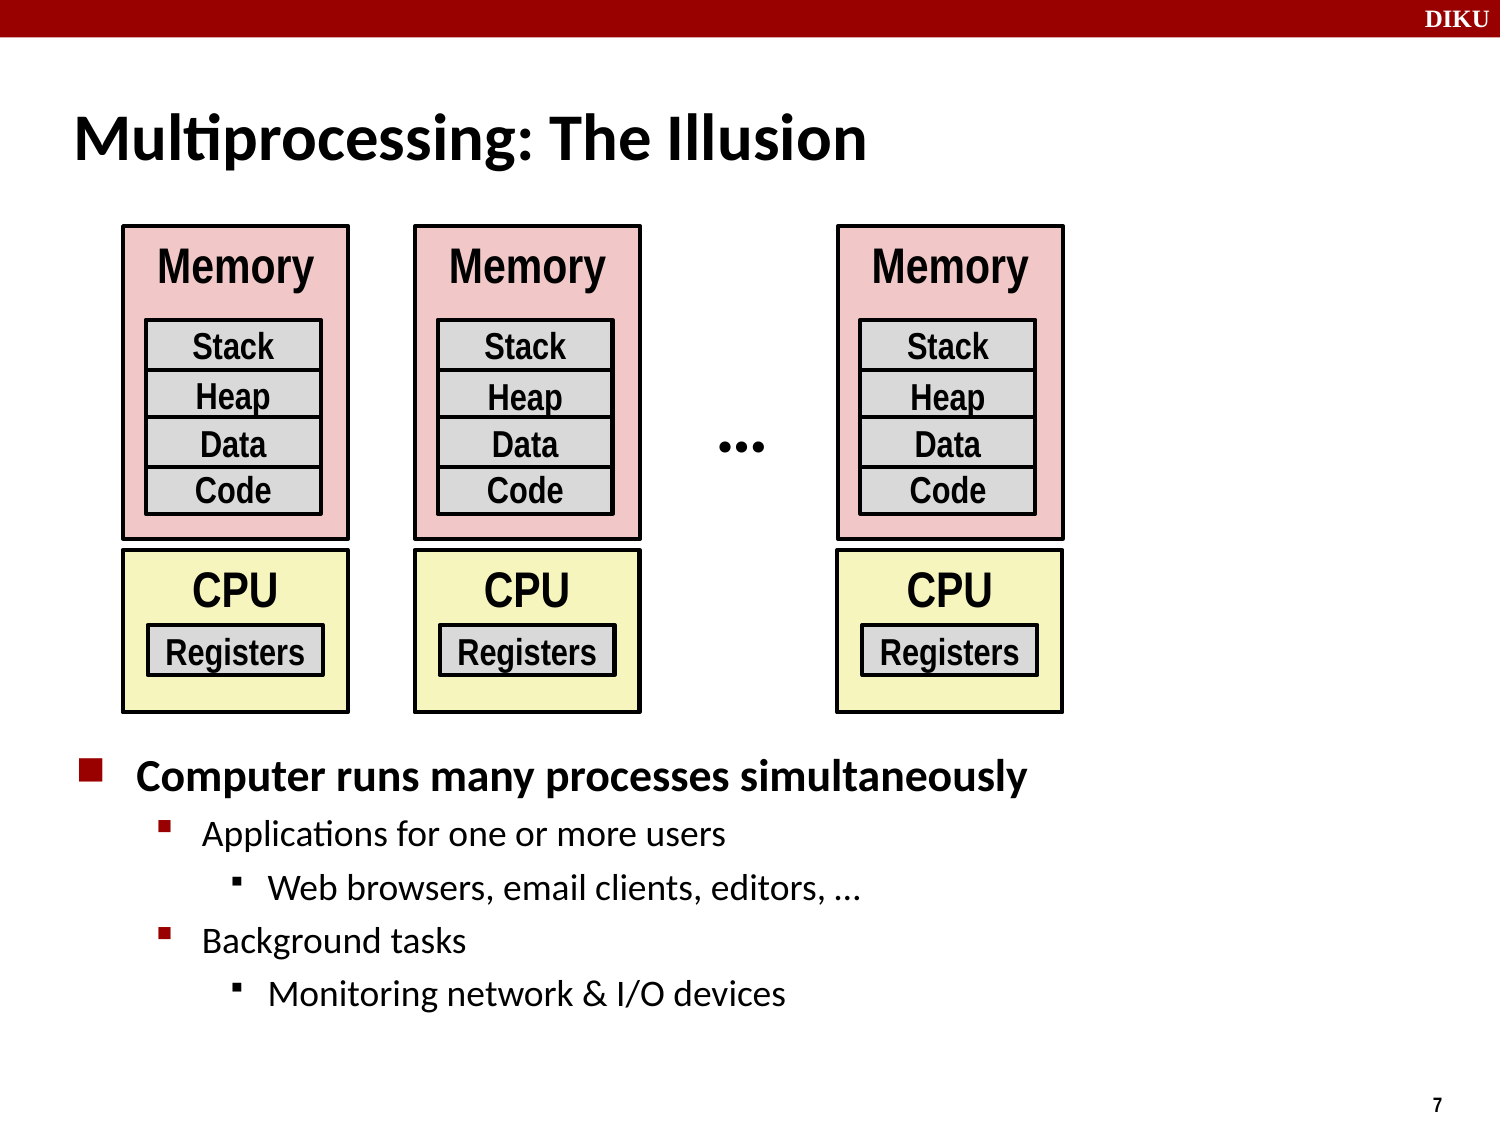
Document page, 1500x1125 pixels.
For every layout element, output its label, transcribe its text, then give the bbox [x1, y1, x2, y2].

text_box Stack [437, 319, 613, 369]
text_box Code [437, 468, 613, 514]
text_box Stack [860, 319, 1036, 369]
text_box Heap [860, 369, 1036, 417]
text_box Memory [123, 226, 349, 539]
text_box Registers [439, 624, 615, 675]
text_box Heap [550, 393, 557, 407]
text_box Registers [147, 624, 323, 675]
text_box Heap [972, 393, 979, 407]
text_box Code [860, 468, 1036, 514]
text_box Data [437, 417, 613, 468]
text_box CPU [414, 549, 640, 713]
text_box Heap [145, 369, 321, 417]
text_box Stack [145, 319, 321, 369]
text_box Data [145, 417, 321, 468]
text_box Registers [862, 624, 1038, 675]
text_box CPU [122, 549, 348, 713]
list Computer runs many processes simultaneously Applications for one or more users Web browsers, email clients, editors, … Background tasks Monitoring network & I/O devices [65, 738, 1361, 1063]
text_box Memory [837, 226, 1063, 539]
title Multiprocessing: The Illusion [58, 71, 1304, 197]
text_box Data [860, 417, 1036, 468]
text_box Heap [437, 369, 613, 417]
text_box Code [145, 468, 321, 514]
text_box Heap [257, 392, 264, 406]
text_box … [700, 369, 784, 475]
text_box Memory [415, 226, 641, 539]
text_box CPU [837, 549, 1063, 713]
